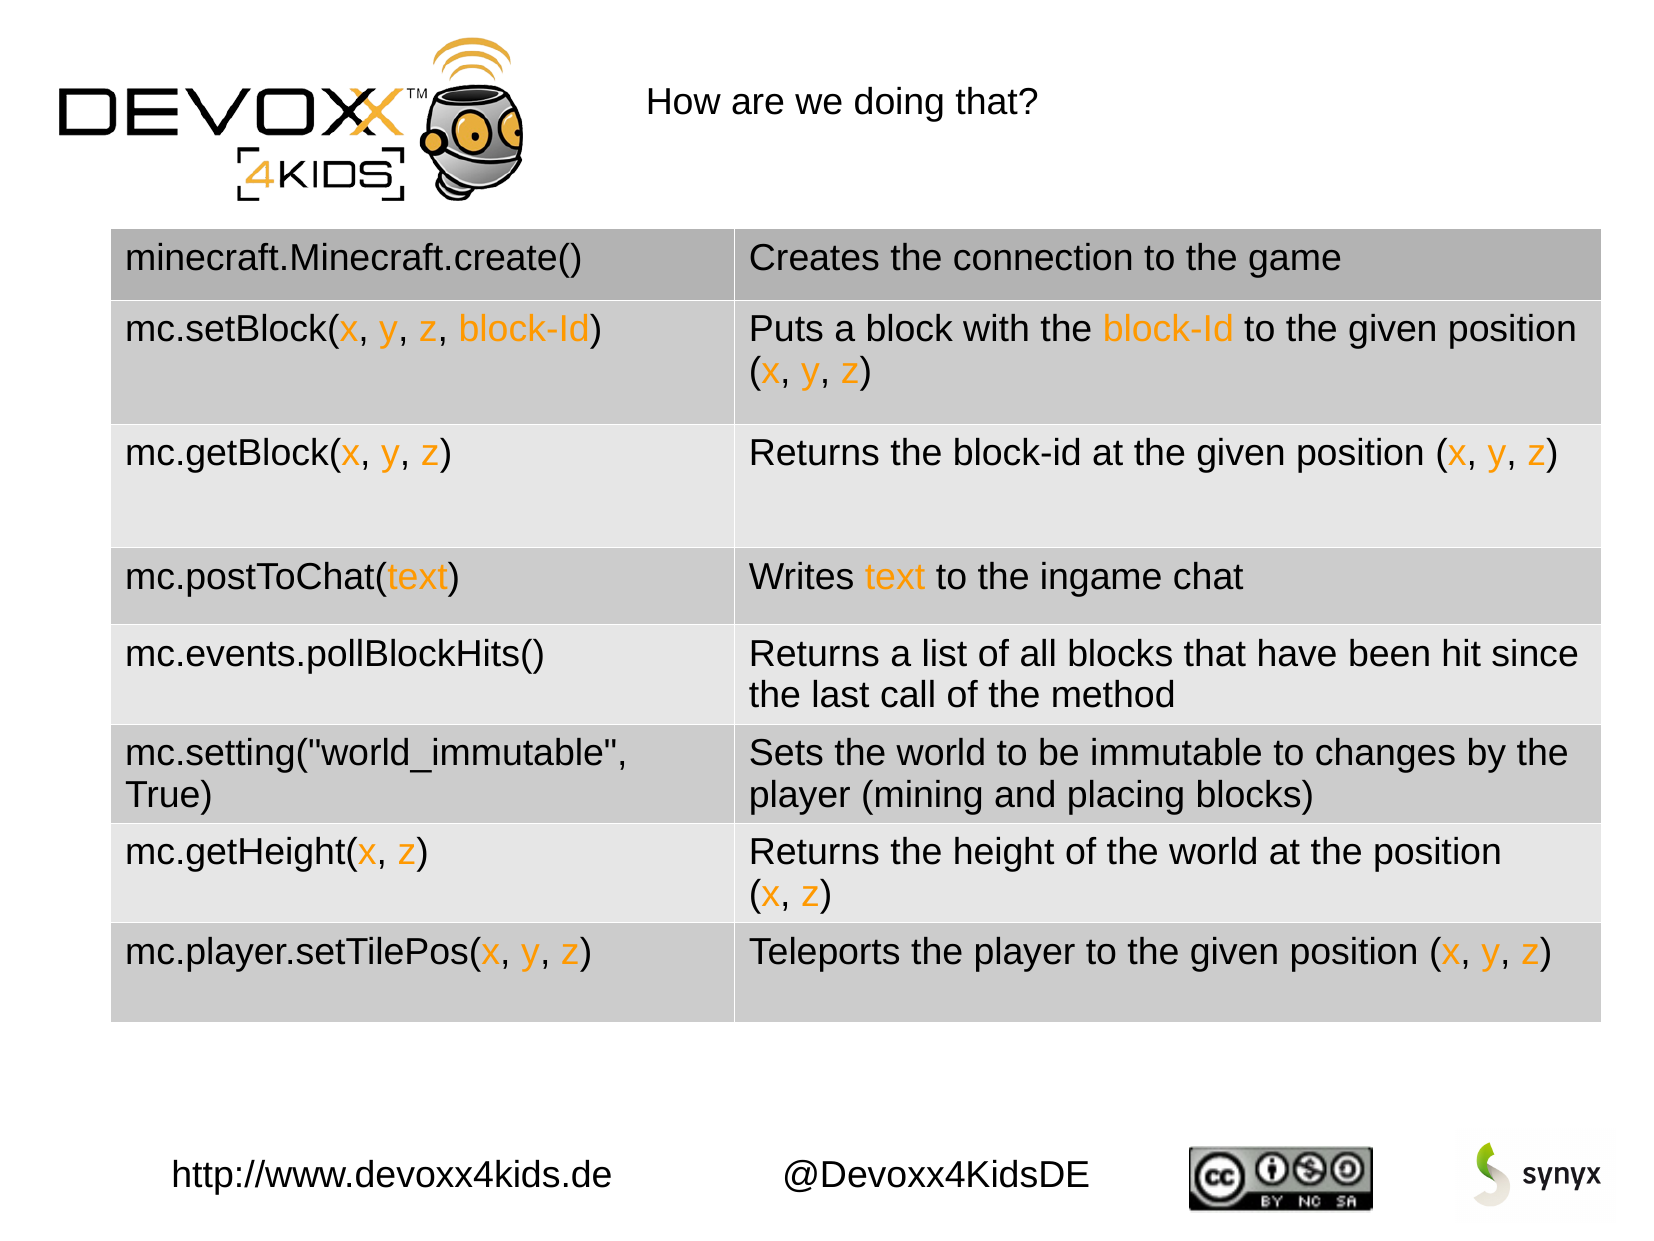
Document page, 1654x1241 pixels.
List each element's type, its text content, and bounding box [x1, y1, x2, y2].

table_cell mc.postToChat(text) [111, 548, 734, 624]
table_cell Writes text to the ingame chat [735, 548, 1601, 624]
table_cell mc.events.pollBlockHits() [111, 625, 734, 724]
title [82, 49, 1571, 257]
table_cell Returns a list of all blocks that have been hit since the last call of the method [735, 625, 1601, 724]
table_cell mc.setBlock(x, y, z, block-Id) [111, 301, 734, 424]
table_cell Sets the world to be immutable to changes by the player (mining and placing blocks) [735, 725, 1601, 823]
picture [1455, 1128, 1616, 1223]
table_cell Puts a block with the block-Id to the given position (x, y, z) [735, 301, 1601, 424]
table_cell Returns the block-id at the given position (x, y, z) [735, 425, 1601, 547]
table_cell mc.player.setTilePos(x, y, z) [111, 923, 734, 1022]
table_cell mc.getBlock(x, y, z) [111, 425, 734, 547]
table_cell Returns the height of the world at the position (x, z) [735, 824, 1601, 922]
table_header minecraft.Minecraft.create() [111, 229, 734, 300]
table_cell mc.setting("world_immutable", True) [111, 725, 734, 823]
table_cell Teleports the player to the given position (x, y, z) [735, 923, 1601, 1022]
table_cell mc.getHeight(x, z) [111, 824, 734, 922]
table_header Creates the connection to the game [735, 229, 1601, 300]
picture [1189, 1146, 1373, 1213]
text_box How are we doing that? [631, 73, 1371, 131]
picture [59, 37, 523, 201]
